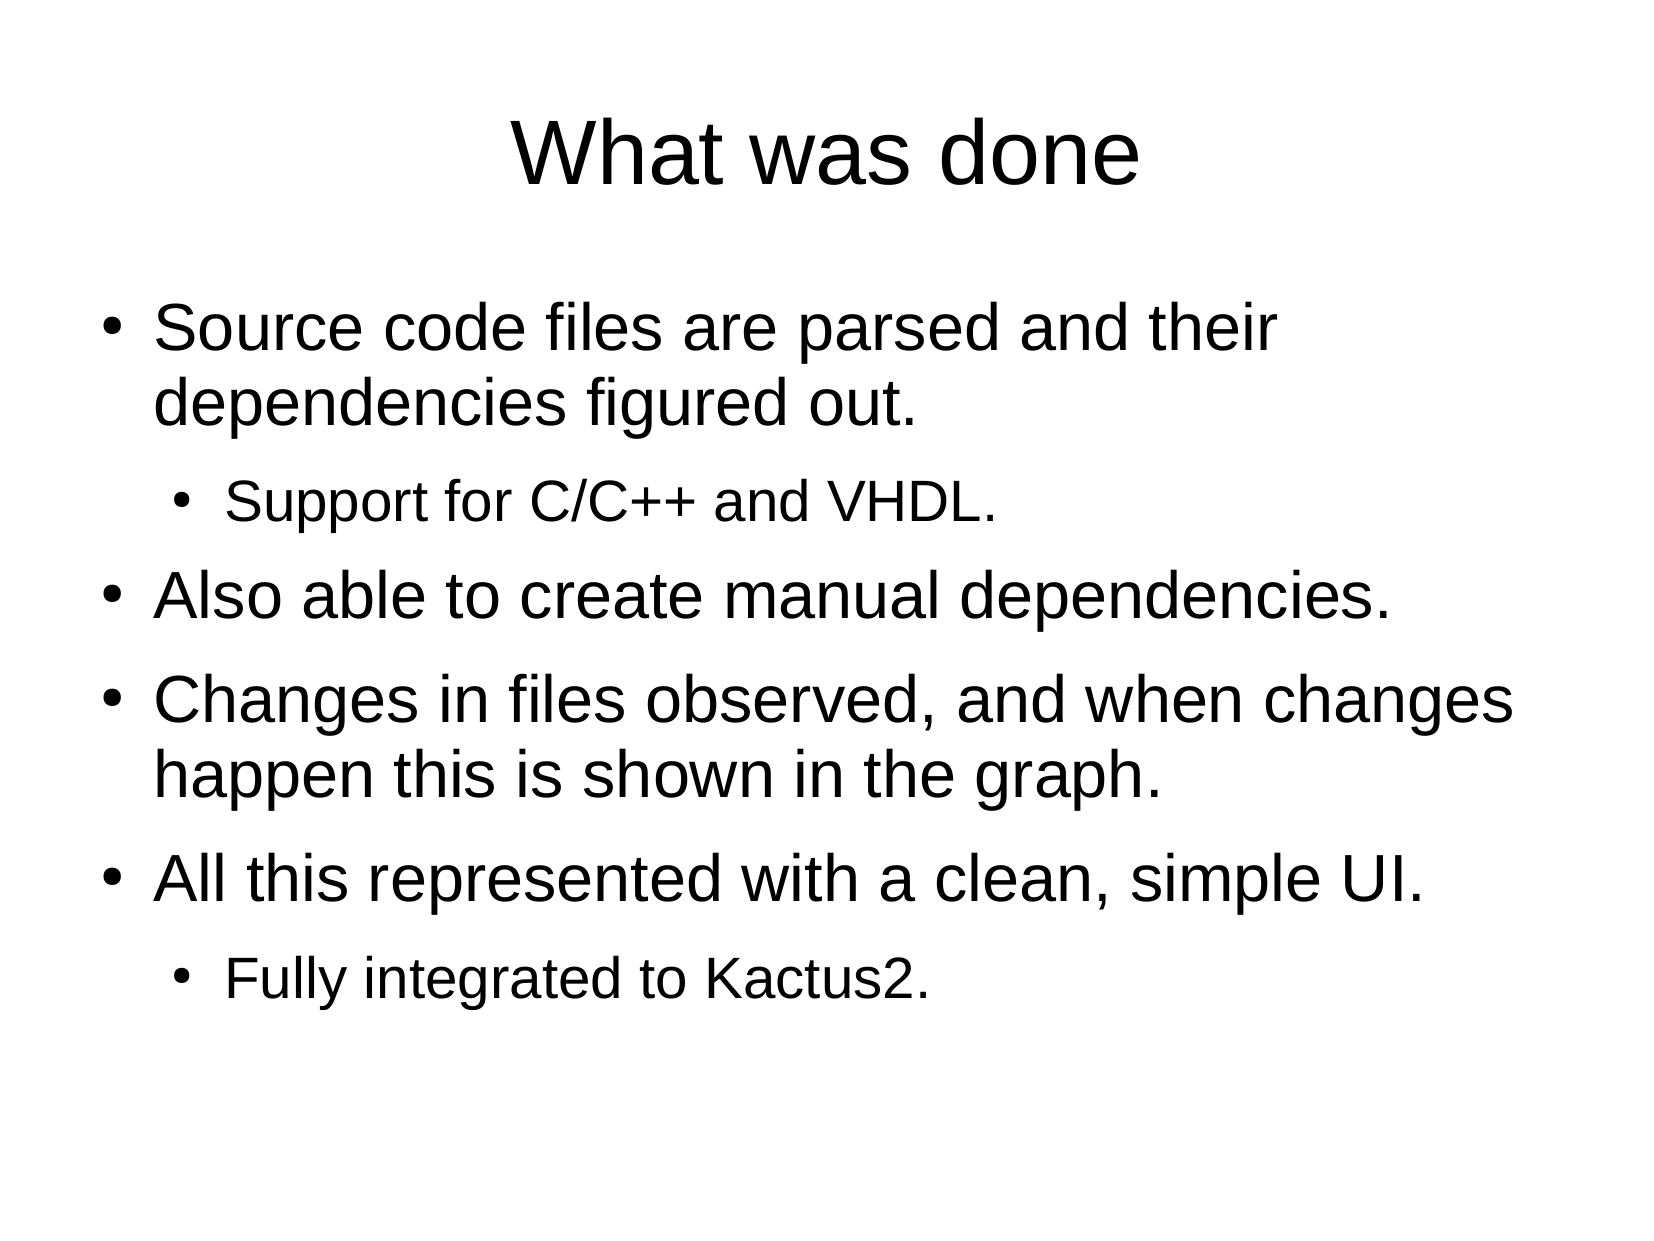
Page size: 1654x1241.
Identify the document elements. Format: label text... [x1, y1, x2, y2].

title What was done [82, 49, 1571, 257]
list Source code files are parsed and their dependencies figured out. Support for C/C++ and VHDL. Also able to create manual dependencies. Changes in files observed, and when changes happen this is shown in the graph. All this represented with a clean, simple UI. Fully integrated to Kactus2. [82, 290, 1571, 1010]
